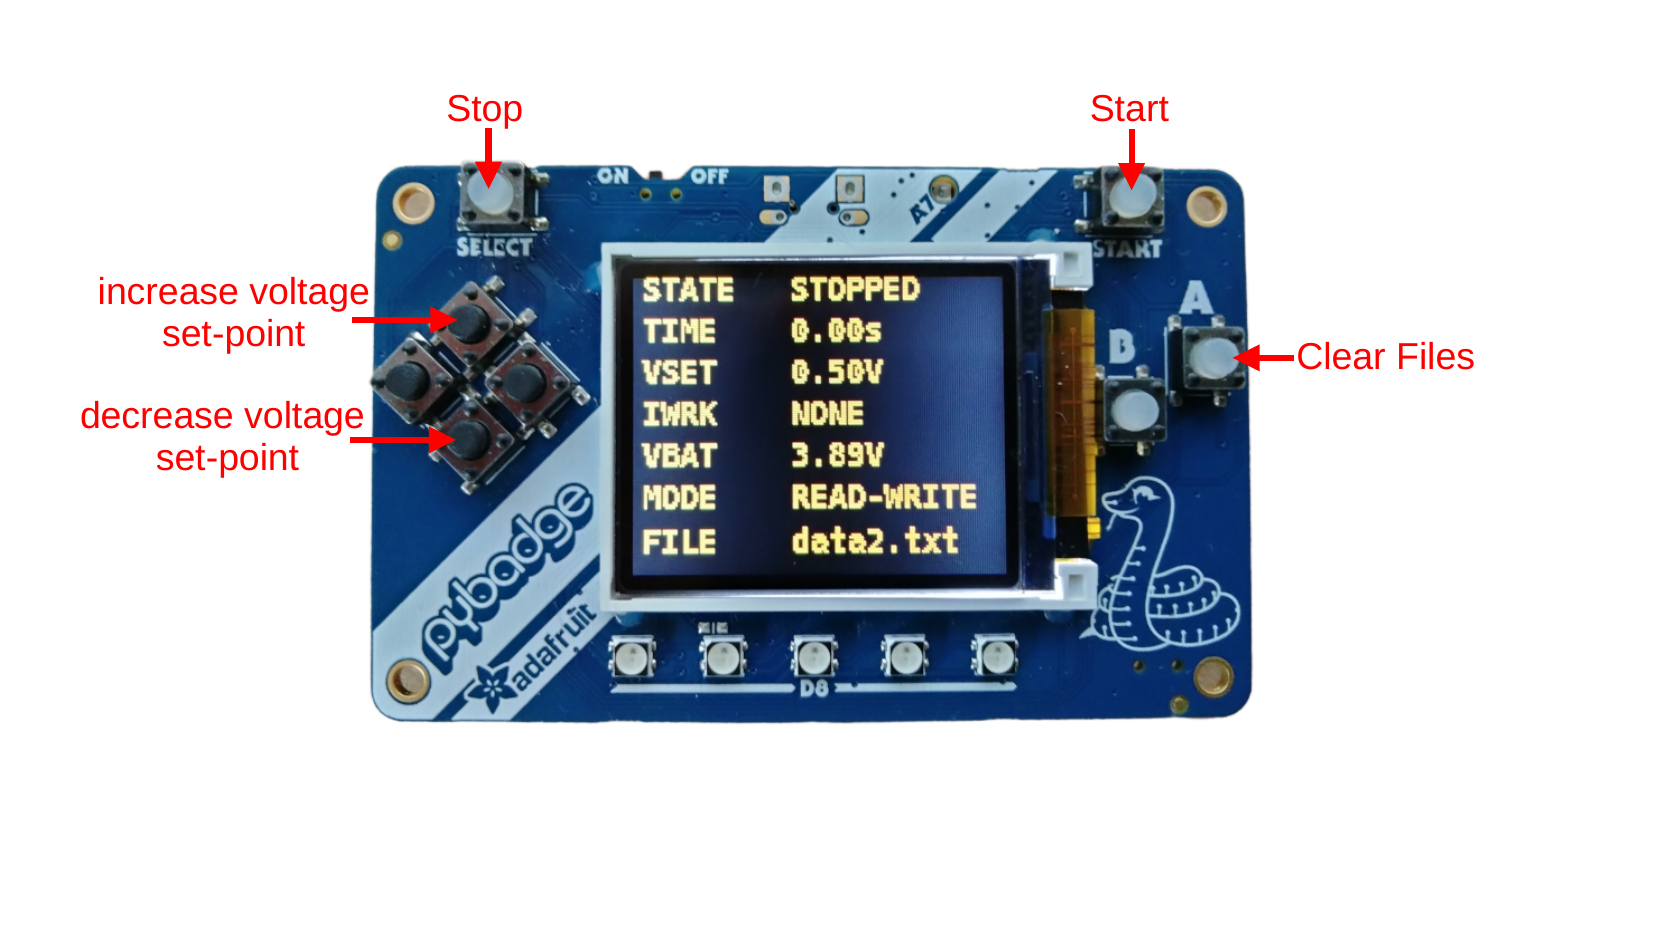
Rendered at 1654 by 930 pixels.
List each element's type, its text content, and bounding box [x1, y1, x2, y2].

text_box Clear Files [1281, 328, 1491, 386]
text_box Stop [431, 80, 539, 138]
text_box Start [1075, 80, 1184, 138]
text_box decrease voltage set-point [65, 387, 391, 487]
text_box increase voltage set-point [82, 263, 385, 363]
picture [365, 154, 1265, 731]
